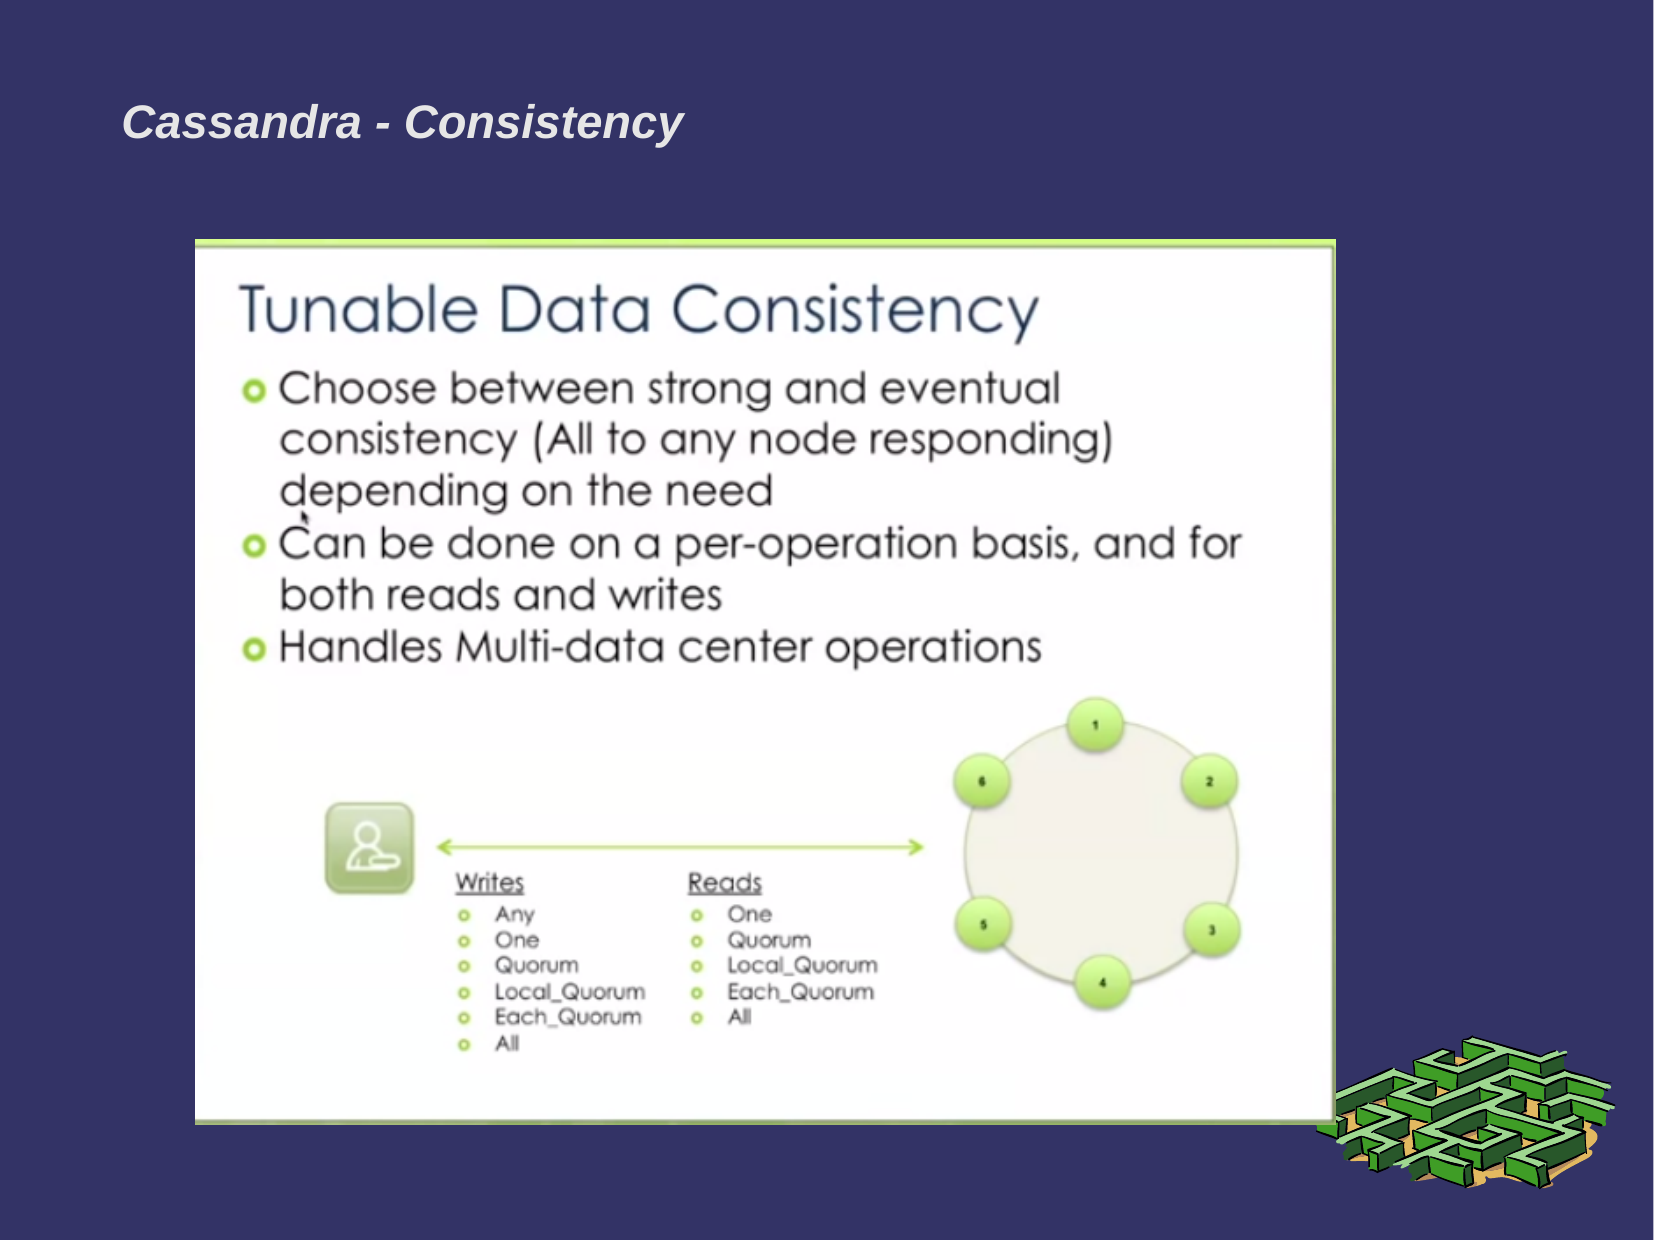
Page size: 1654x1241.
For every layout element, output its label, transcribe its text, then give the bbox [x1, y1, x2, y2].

picture [195, 239, 1336, 1126]
title Cassandra - Consistency [121, 19, 1534, 227]
